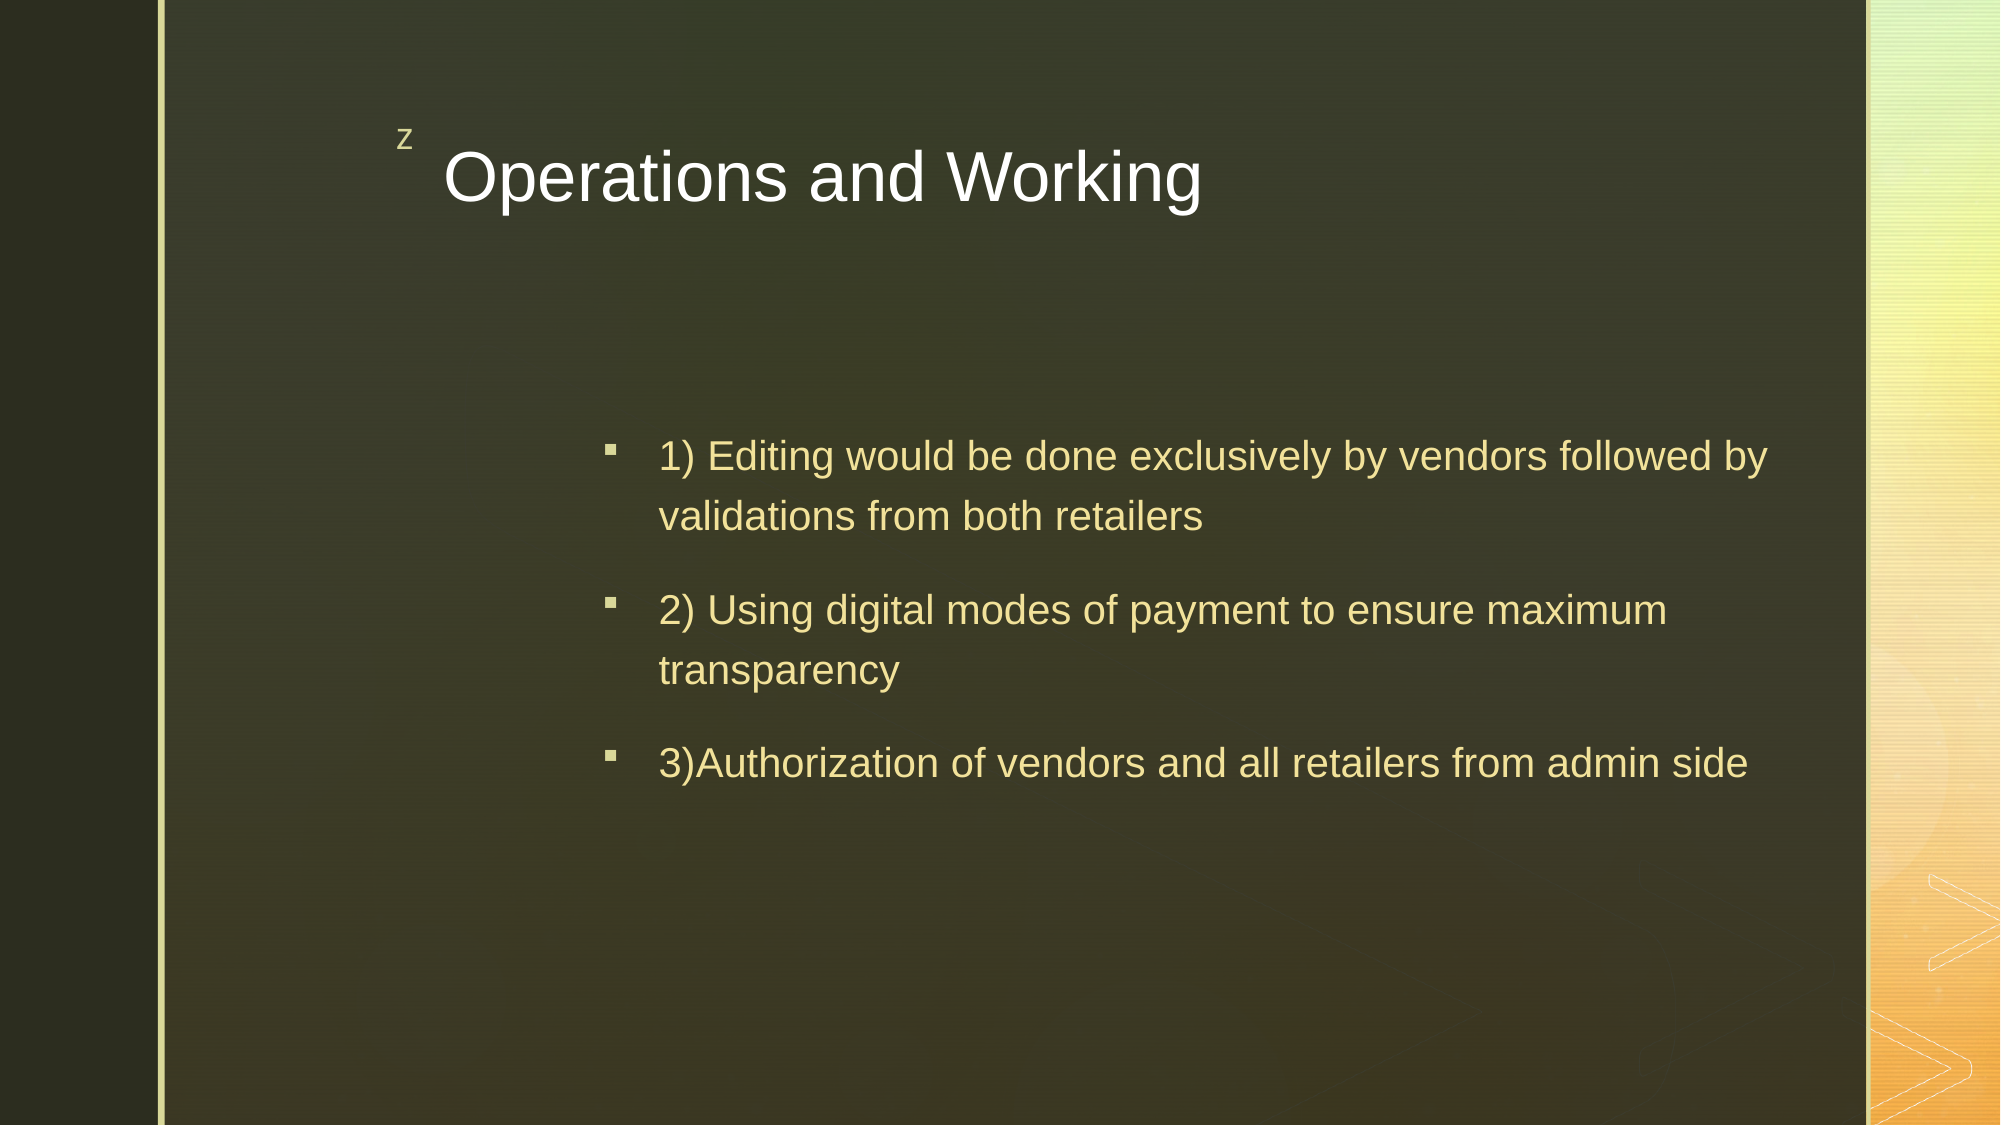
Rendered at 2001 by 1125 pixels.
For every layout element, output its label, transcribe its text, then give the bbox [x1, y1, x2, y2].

list 1) Editing would be done exclusively by vendors followed by validations from both retailers 2) Using digital modes of payment to ensure maximum transparency 3)Authorization of vendors and all retailers from admin side [587, 274, 1867, 931]
title Operations and Working [428, 132, 1734, 310]
picture [1871, 0, 2001, 1125]
